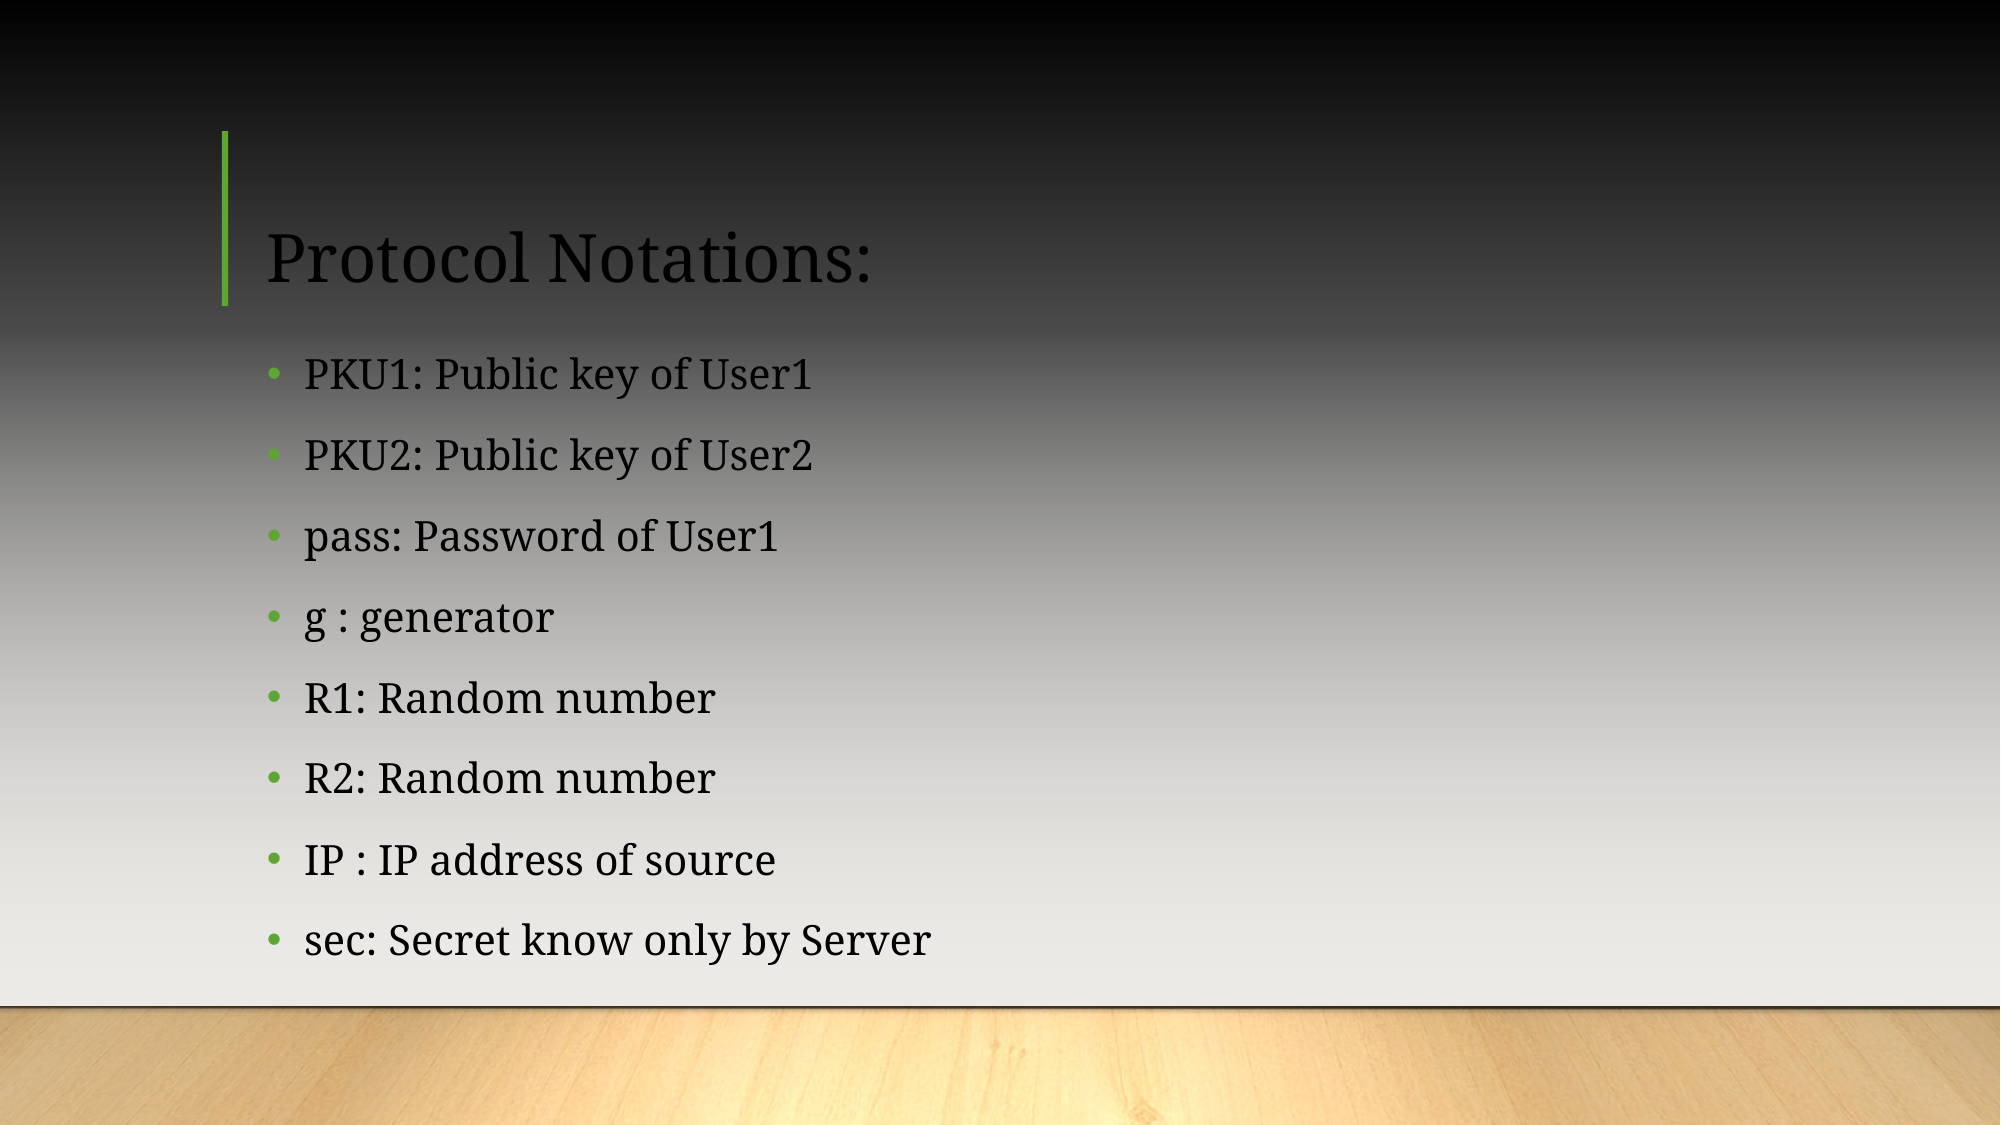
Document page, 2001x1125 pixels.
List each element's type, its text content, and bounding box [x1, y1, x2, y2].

title Protocol Notations: [251, 131, 1814, 305]
picture [0, 1006, 2000, 1125]
list PKU1: Public key of User1 PKU2: Public key of User2 pass: Password of User1 g : generator R1: Random number R2: Random number IP : IP address of source sec: Secret know only by Server [251, 330, 1814, 979]
